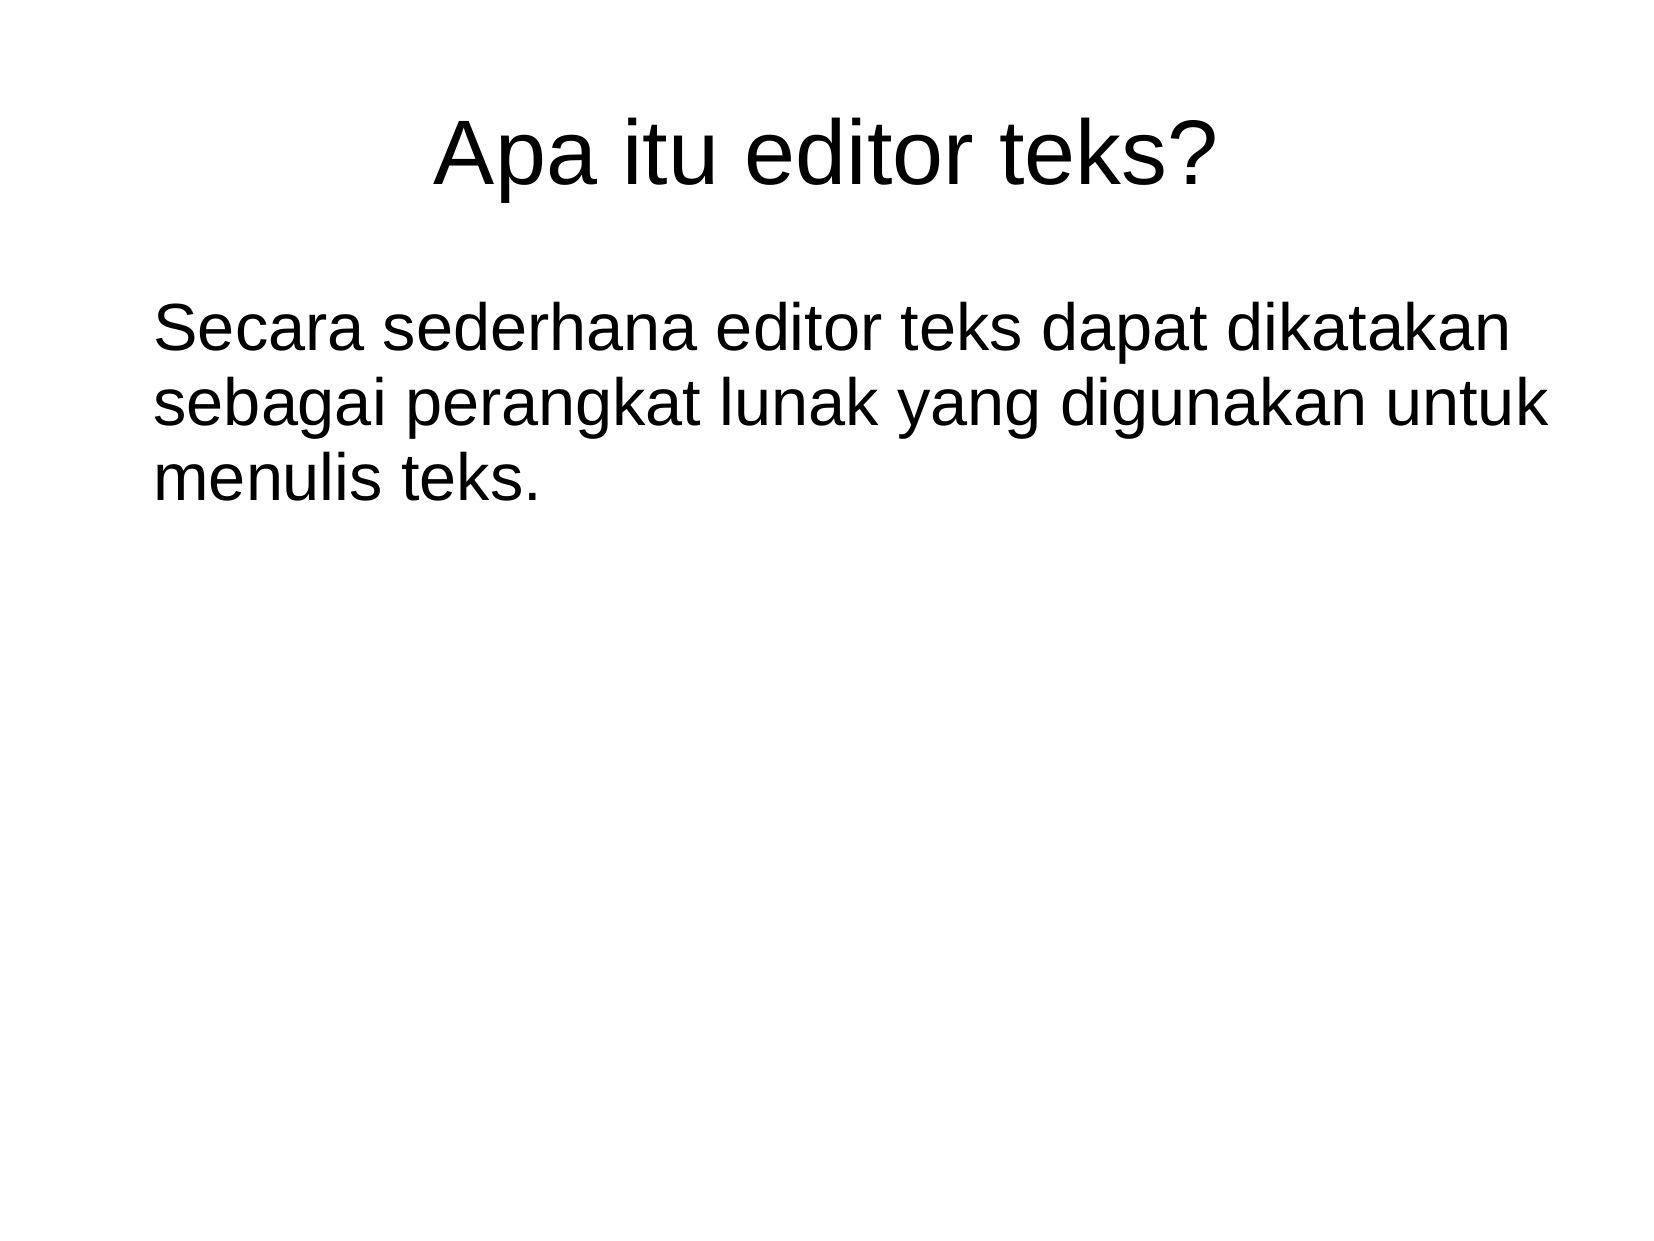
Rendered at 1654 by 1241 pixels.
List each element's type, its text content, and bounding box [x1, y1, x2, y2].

list Secara sederhana editor teks dapat dikatakan sebagai perangkat lunak yang digunakan untuk menulis teks. [82, 290, 1571, 1010]
title Apa itu editor teks? [82, 49, 1571, 257]
